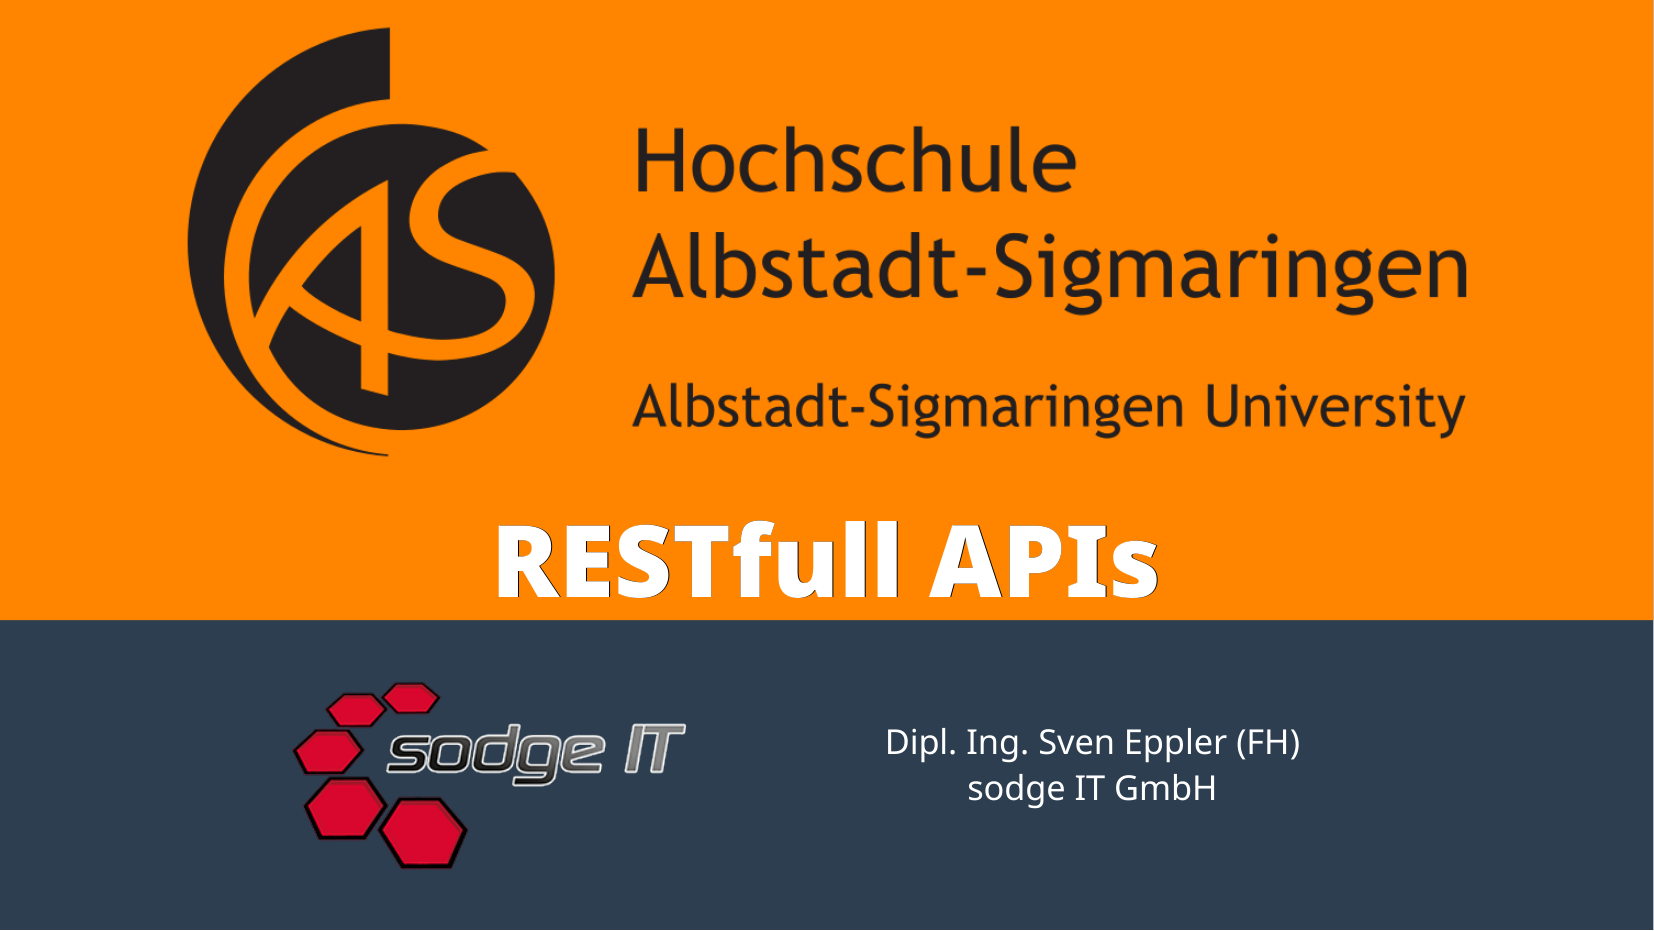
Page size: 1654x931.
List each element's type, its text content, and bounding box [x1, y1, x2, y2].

picture [168, 11, 1486, 473]
picture [271, 677, 697, 875]
subtitle Dipl. Ing. Sven Eppler (FH) sodge IT GmbH [590, 642, 1595, 886]
title RESTfull APIs [59, 436, 1595, 612]
